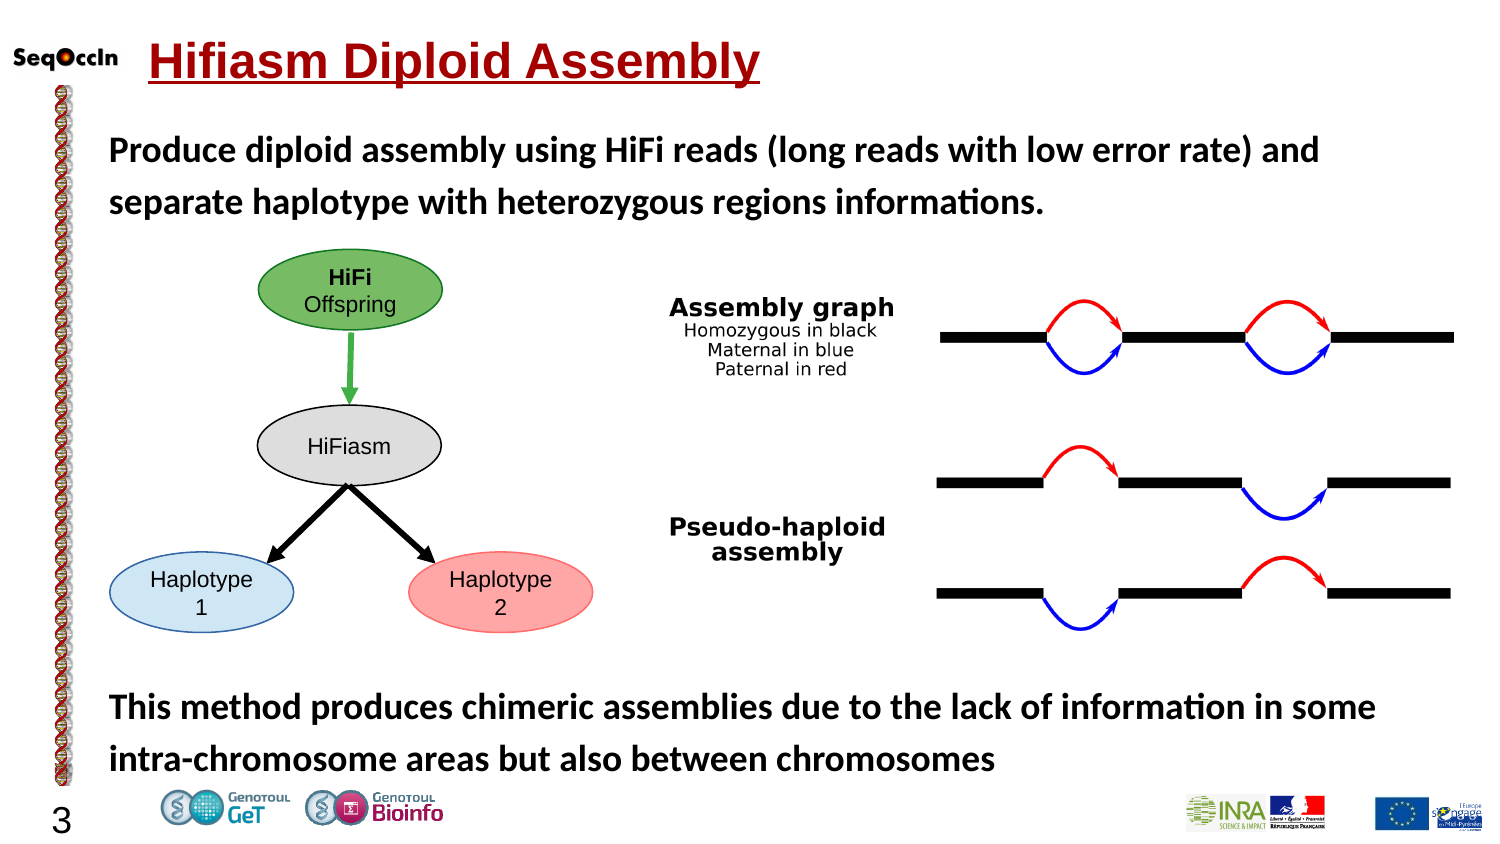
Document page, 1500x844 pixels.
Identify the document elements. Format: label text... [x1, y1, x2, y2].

text_box Haplotype2 [408, 551, 593, 633]
picture [669, 297, 1454, 631]
picture [1185, 794, 1267, 832]
picture [1270, 795, 1325, 829]
picture [55, 85, 68, 786]
picture [300, 785, 448, 830]
text_box Produce diploid assembly using HiFi reads (long reads with low error rate) and separate haplotype with heterozygous regions informations. [100, 114, 1465, 222]
picture [156, 785, 294, 830]
picture [1374, 796, 1487, 834]
text_box Hifiasm Diploid Assembly [137, 22, 1378, 114]
text_box This method produces chimeric assemblies due to the lack of information in some intra-chromosome areas but also between chromosomes [100, 670, 1476, 779]
text_box HiFi Offspring [258, 249, 443, 330]
picture [9, 43, 122, 74]
text_box HiFiasm [257, 405, 442, 486]
text_box Haplotype1 [109, 551, 294, 633]
